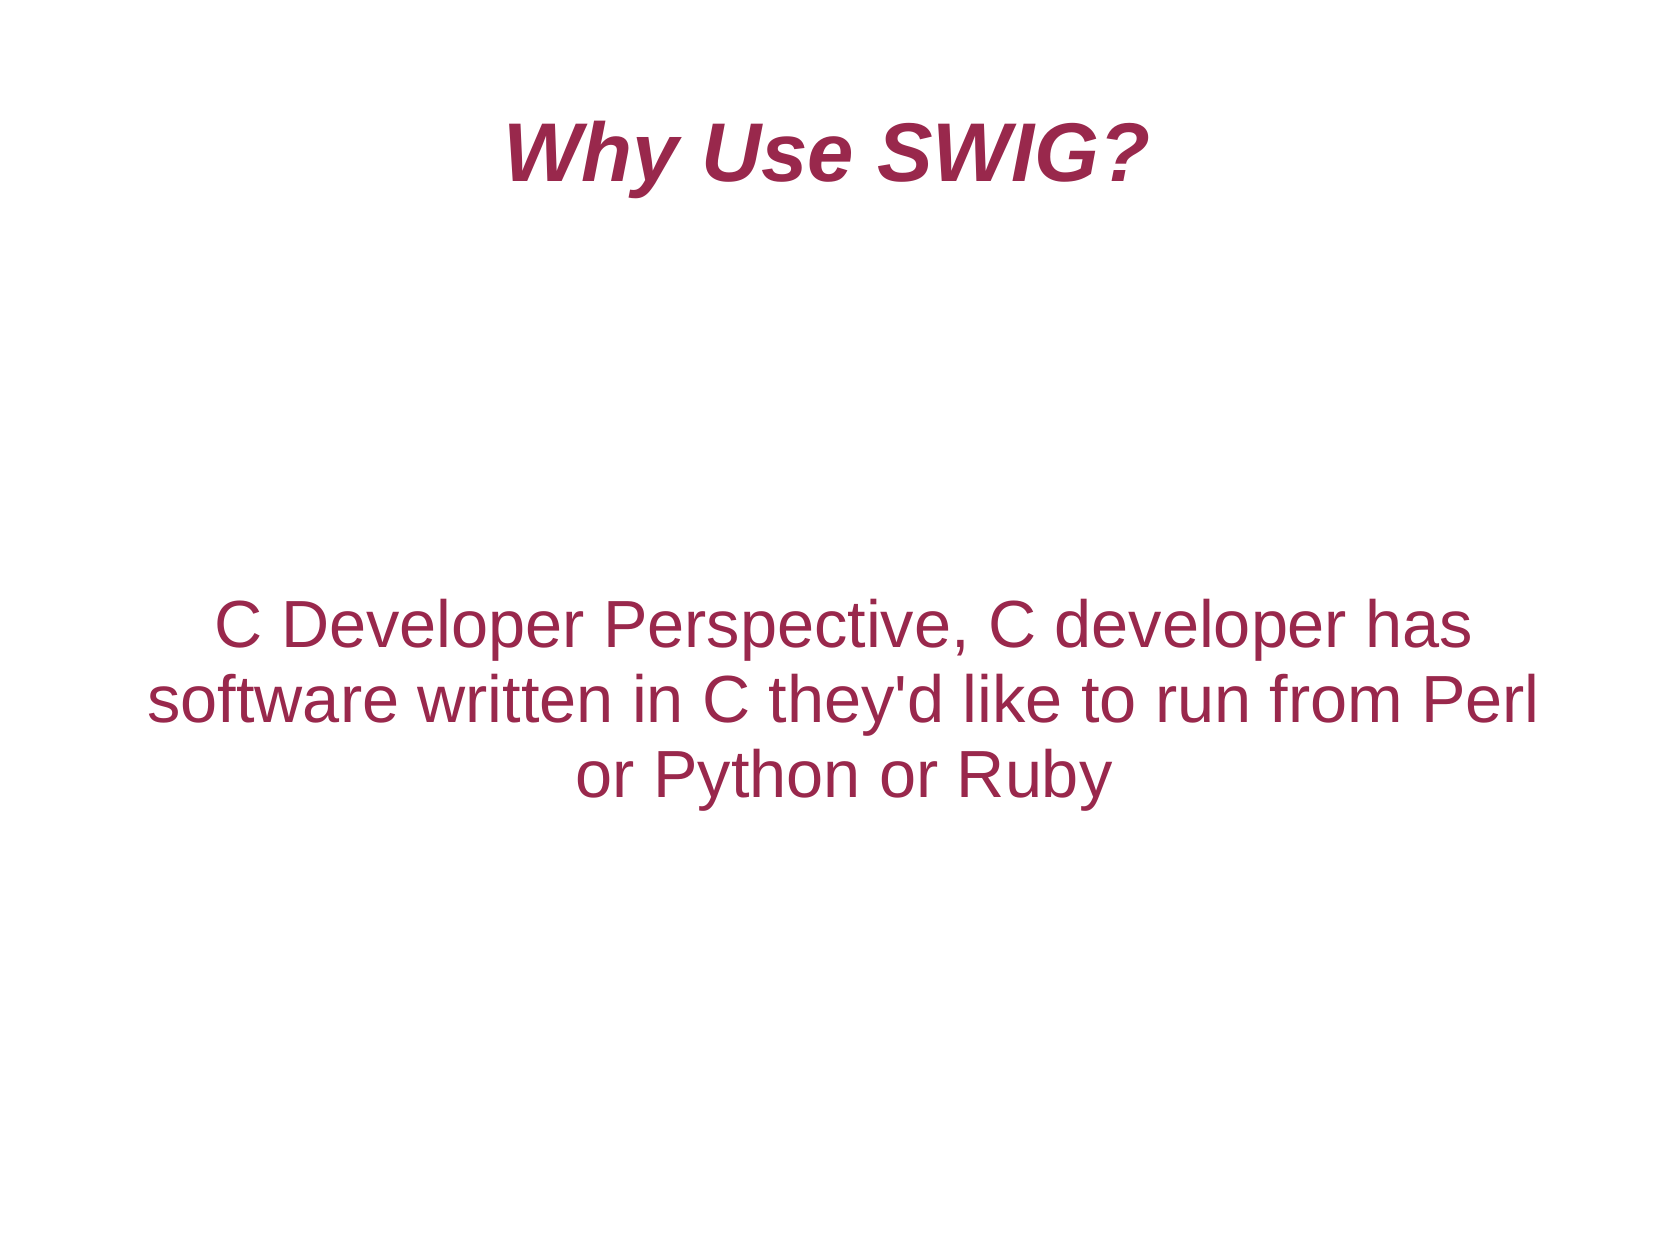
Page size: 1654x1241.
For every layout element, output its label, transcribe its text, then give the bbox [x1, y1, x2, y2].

title Why Use SWIG? [82, 49, 1571, 257]
subtitle C Developer Perspective, C developer has software written in C they'd like to run from Perl or Python or Ruby [82, 290, 1571, 1109]
